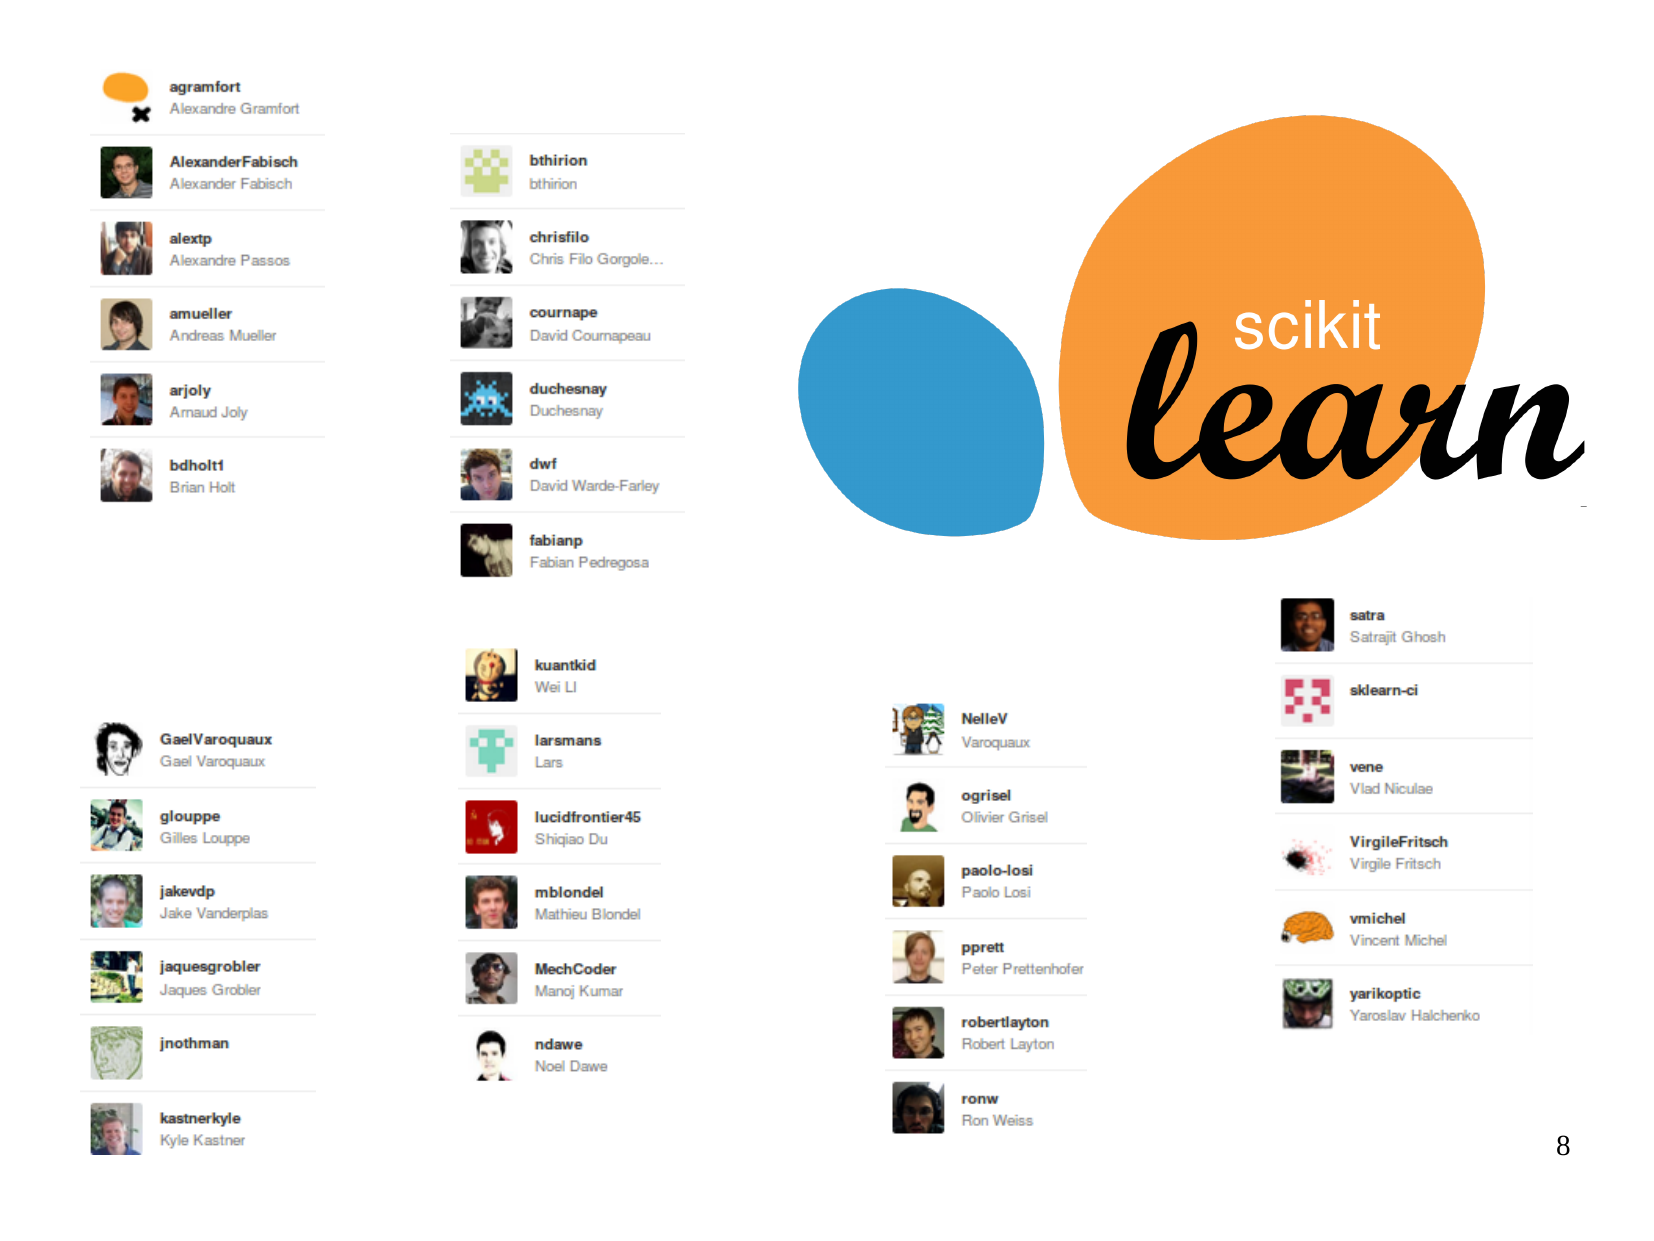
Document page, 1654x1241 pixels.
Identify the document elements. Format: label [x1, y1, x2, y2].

picture [450, 133, 685, 586]
picture [1275, 597, 1533, 1036]
picture [780, 14, 1602, 566]
picture [90, 64, 325, 511]
picture [80, 715, 316, 1156]
picture [885, 693, 1087, 1141]
picture [458, 644, 661, 1092]
